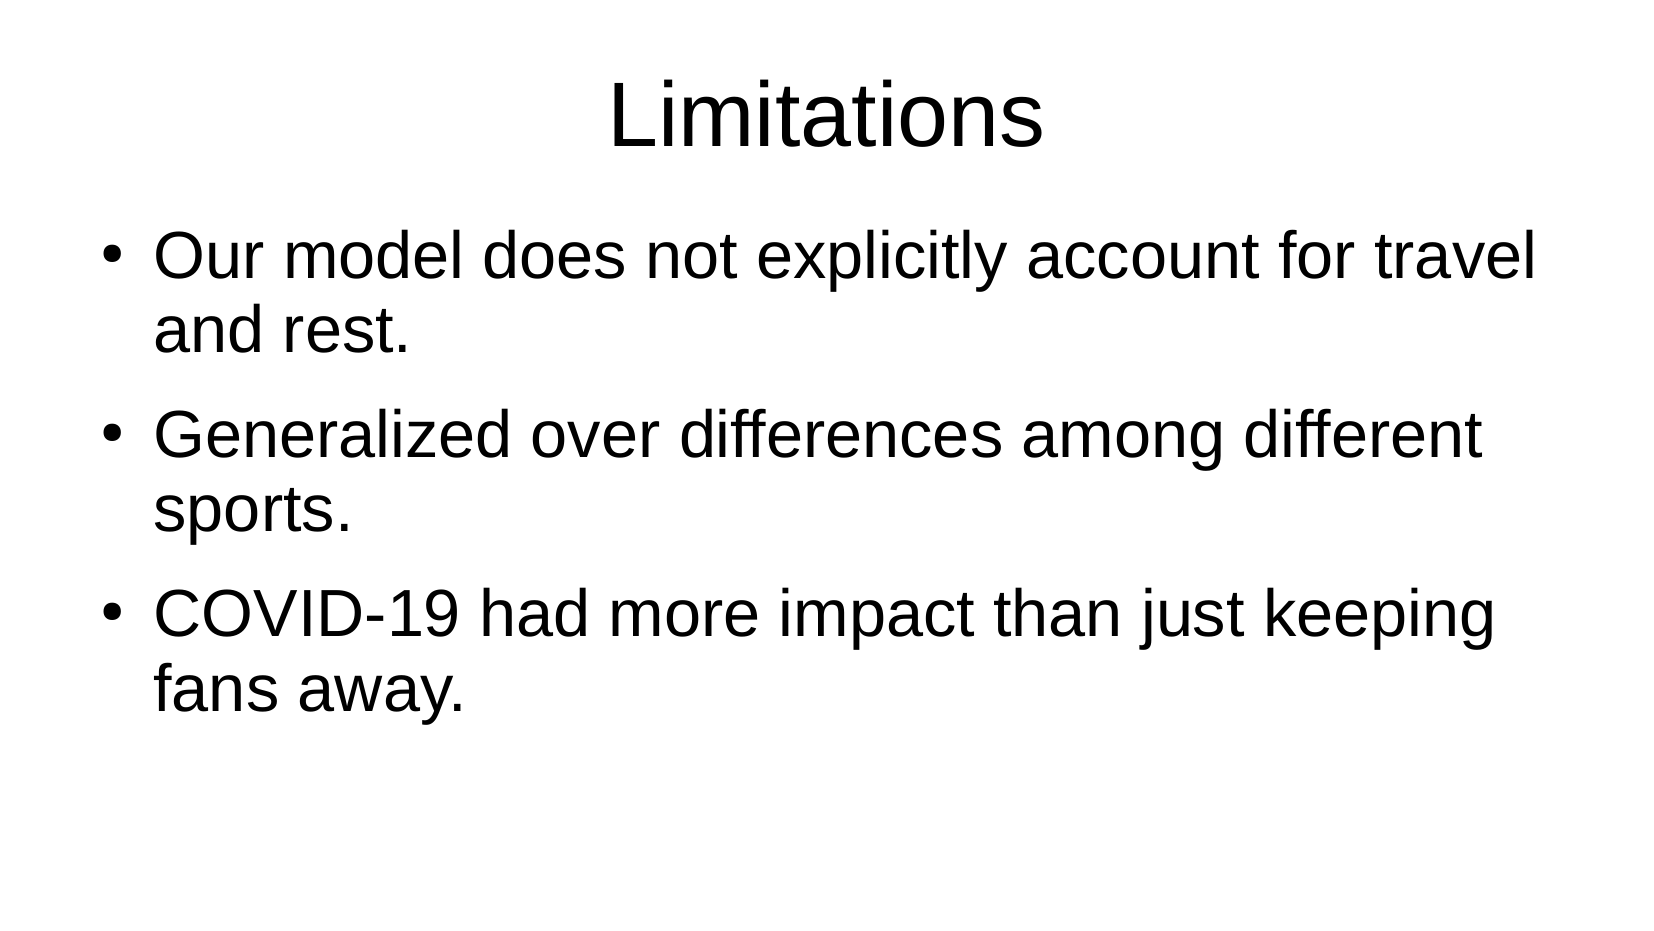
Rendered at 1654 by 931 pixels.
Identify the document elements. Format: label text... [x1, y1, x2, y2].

title Limitations [82, 37, 1571, 193]
list Our model does not explicitly account for travel and rest. Generalized over differences among different sports. COVID-19 had more impact than just keeping fans away. [82, 217, 1571, 758]
